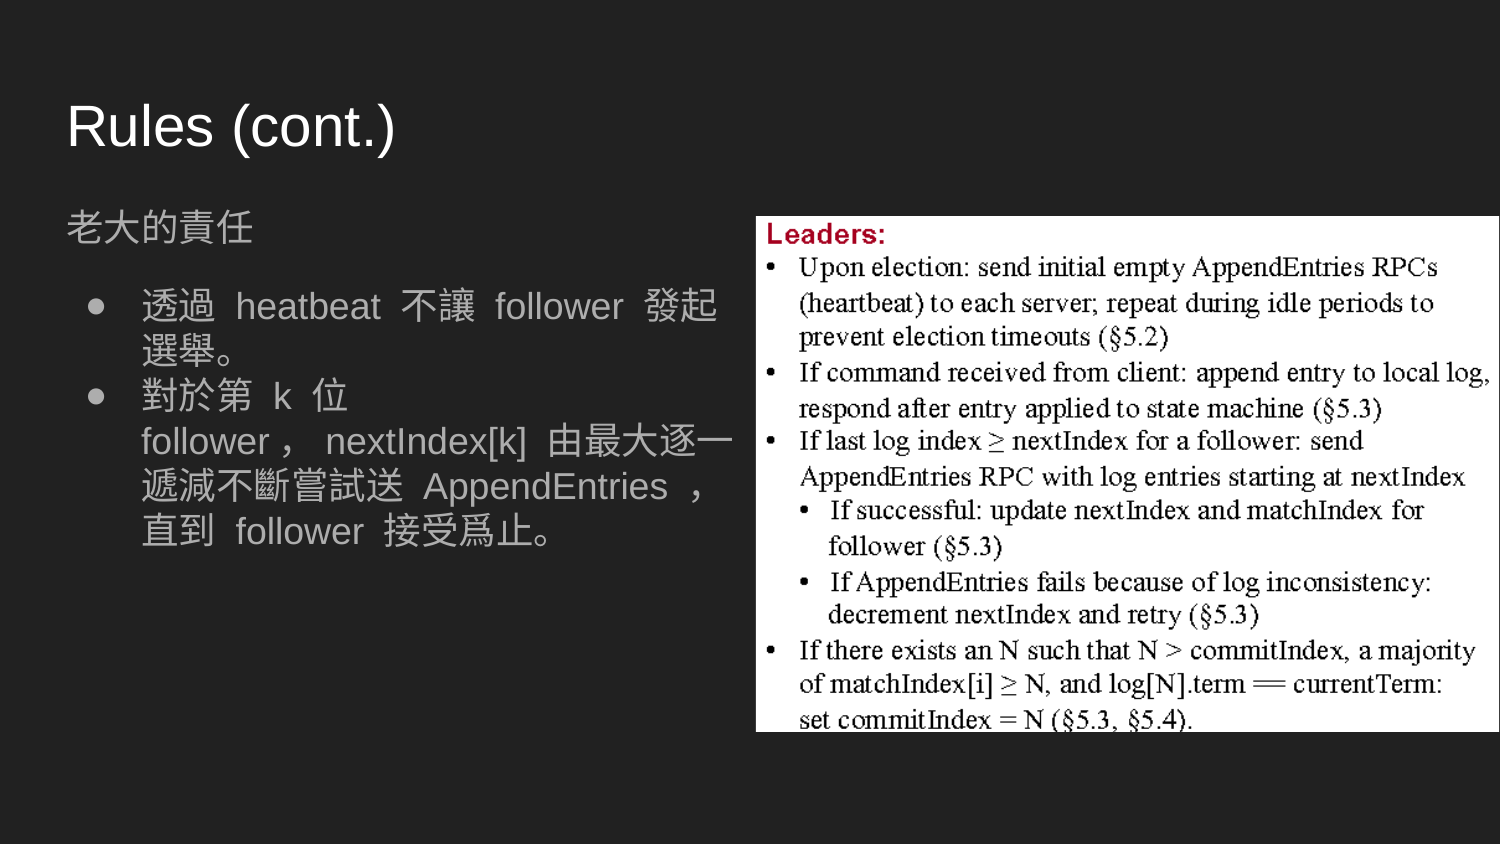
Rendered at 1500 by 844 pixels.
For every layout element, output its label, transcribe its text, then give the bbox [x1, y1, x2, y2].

title Rules (cont.) [51, 72, 1449, 167]
list 老大的責任 透過 heatbeat 不讓 follower 發起選舉。 對於第 k 位 follower，nextIndex[k] 由最大逐一遞減不斷嘗試送 AppendEntries ，直到 follower 接受爲止。 [51, 189, 756, 750]
picture [755, 216, 1500, 732]
